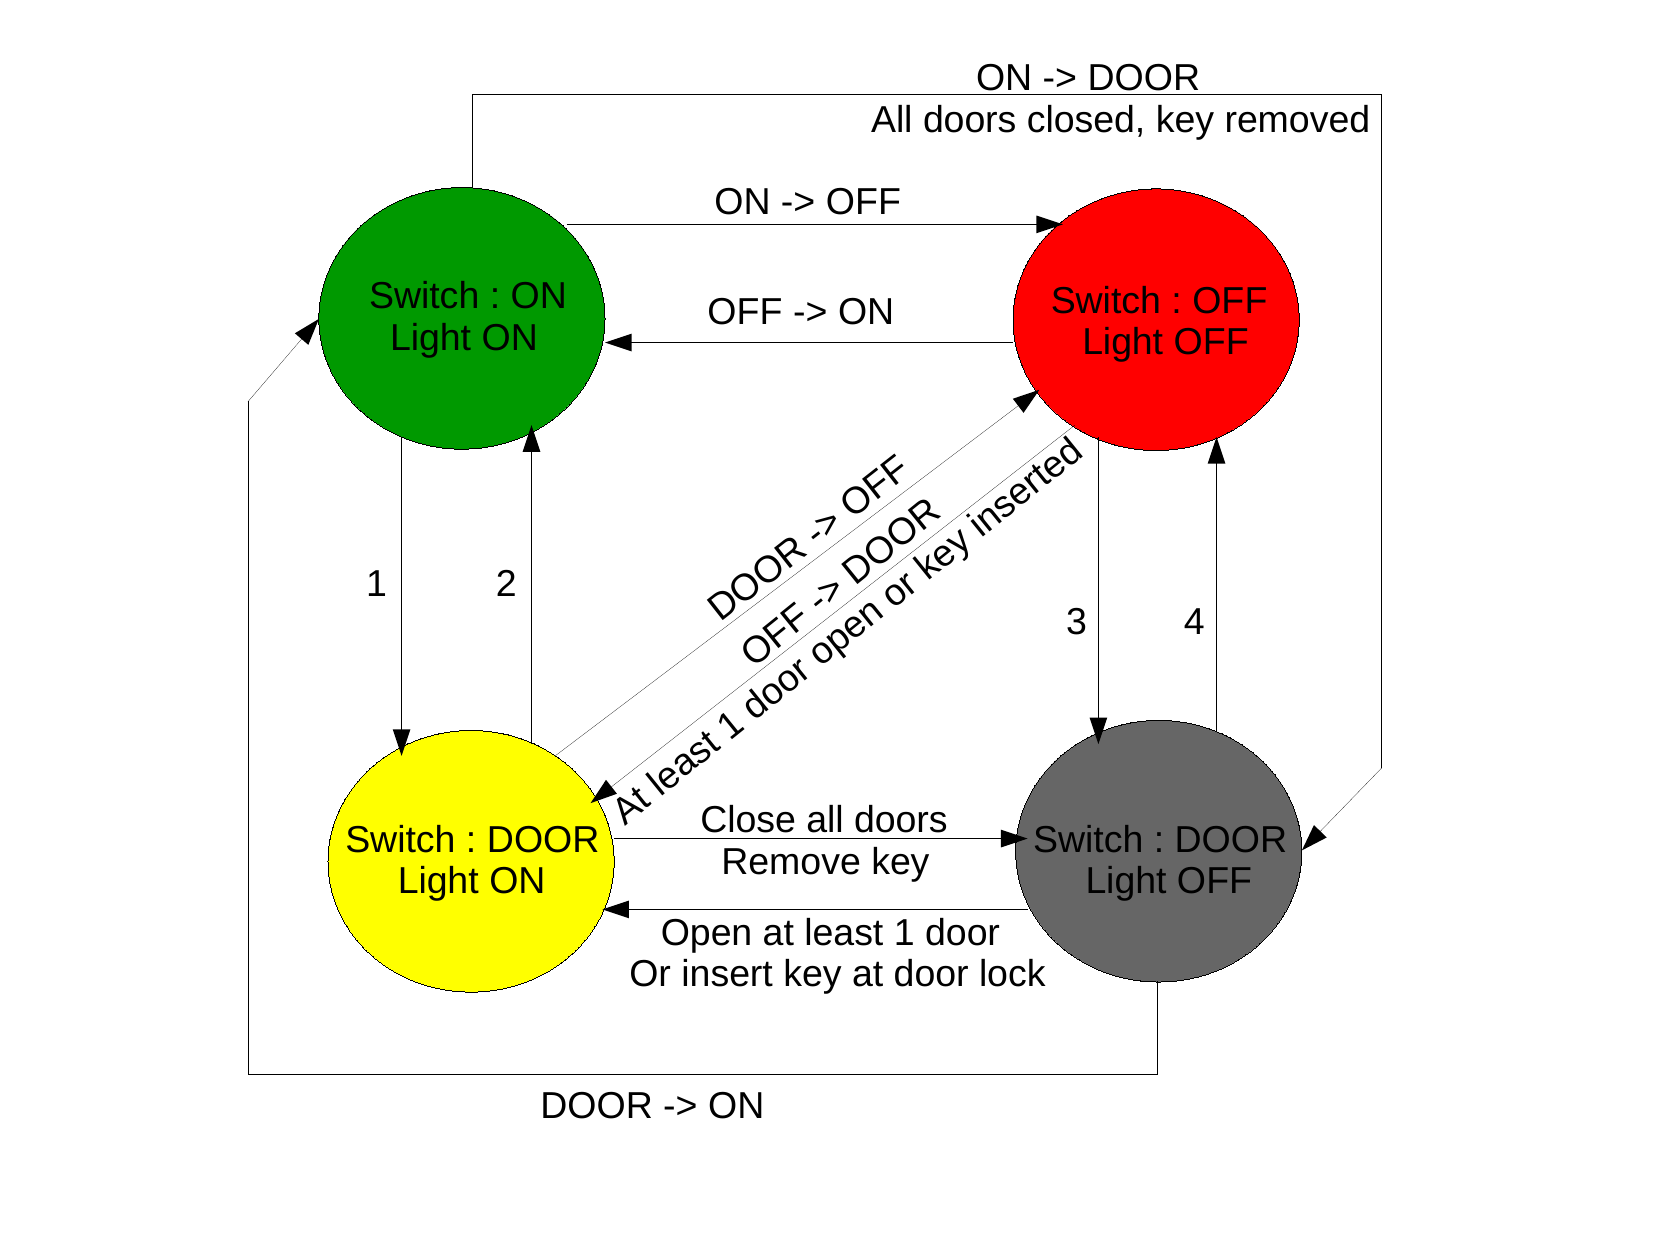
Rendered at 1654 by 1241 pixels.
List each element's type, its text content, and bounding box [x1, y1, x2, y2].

text_box OFF -> ON [692, 283, 910, 341]
text_box Switch : OFF Light OFF [1036, 271, 1283, 371]
text_box 3 [1051, 592, 1102, 650]
text_box [1061, 910, 1287, 983]
text_box ON -> DOOR All doors closed, key removed [856, 49, 1386, 149]
text_box [1022, 720, 1295, 810]
text_box [1013, 188, 1300, 451]
text_box 1 [351, 555, 402, 612]
text_box Open at least 1 door Or insert key at door lock [614, 903, 1061, 1003]
text_box 4 [1169, 592, 1220, 650]
text_box DOOR -> ON [525, 1077, 780, 1134]
text_box Close all doors Remove key [685, 791, 963, 891]
text_box Switch : ON Light ON [354, 267, 582, 367]
text_box ON -> OFF [699, 172, 917, 230]
text_box DOOR -> OFF [683, 431, 930, 643]
text_box Switch : DOOR Light ON [330, 810, 615, 910]
text_box Switch : DOOR Light OFF [1018, 810, 1303, 910]
text_box OFF -> DOOR At least 1 door open or key inserted [560, 380, 1106, 848]
text_box 2 [481, 555, 532, 612]
text_box [318, 187, 606, 450]
text_box [339, 730, 592, 810]
text_box [338, 910, 604, 993]
